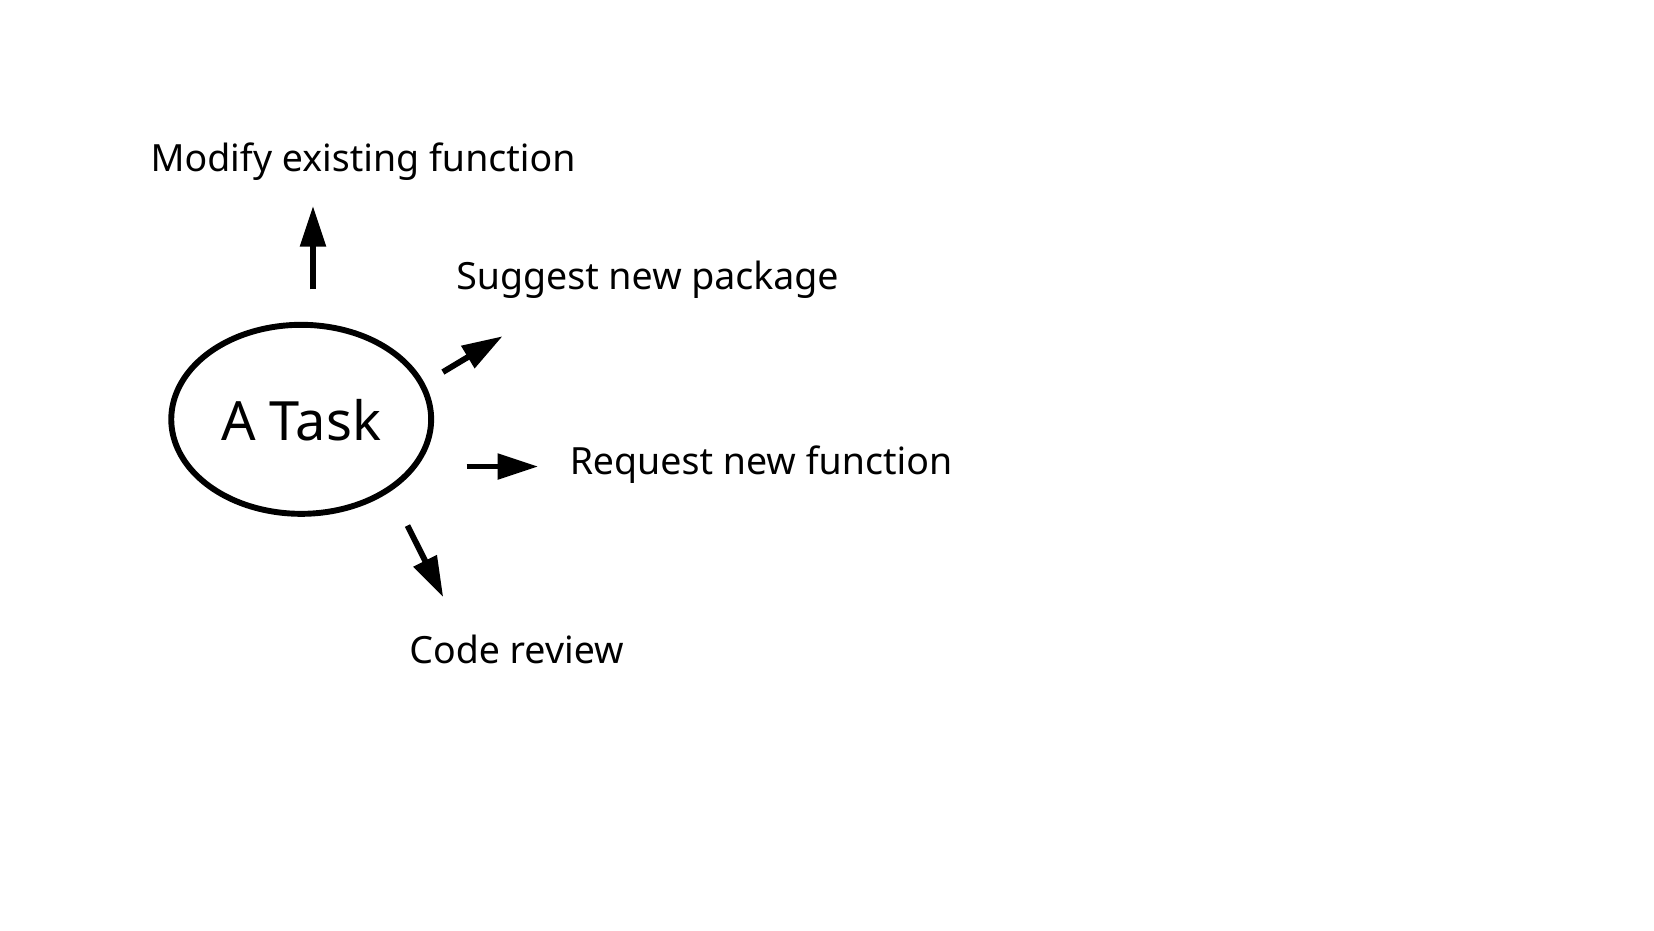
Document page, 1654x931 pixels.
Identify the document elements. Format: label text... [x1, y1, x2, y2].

text_box Request new function [555, 426, 1031, 502]
text_box Suggest new package [441, 242, 908, 318]
text_box Modify existing function [135, 124, 669, 200]
text_box Code review [394, 615, 928, 691]
text_box A Task [171, 324, 432, 514]
